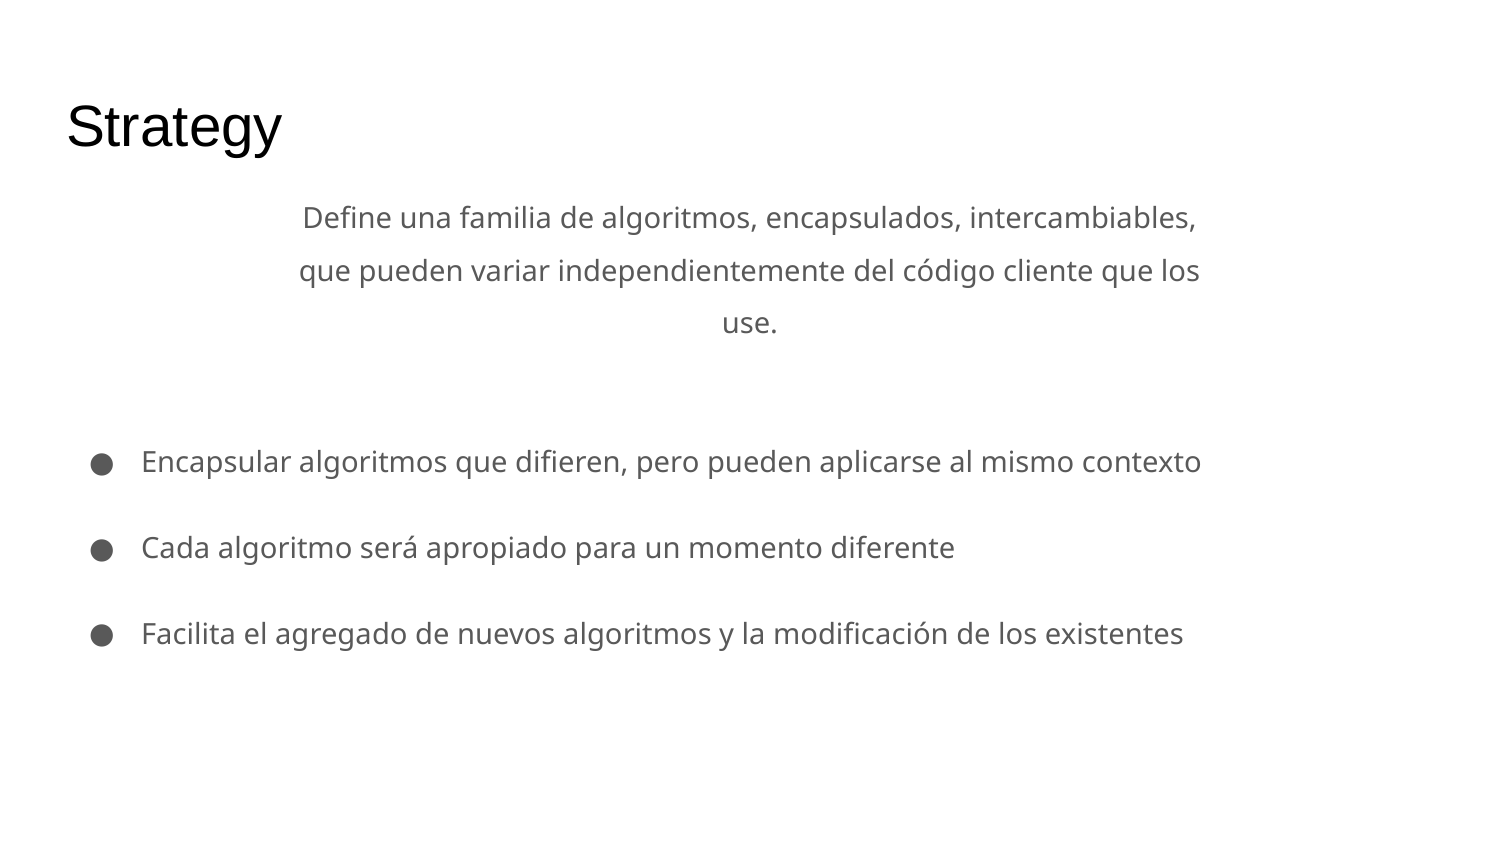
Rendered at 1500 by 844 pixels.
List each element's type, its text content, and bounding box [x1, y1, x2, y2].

list Encapsular algoritmos que difieren, pero pueden aplicarse al mismo contexto Cada algoritmo será apropiado para un momento diferente Facilita el agregado de nuevos algoritmos y la modificación de los existentes [51, 408, 1449, 669]
title Strategy [51, 72, 1449, 167]
text_box Define una familia de algoritmos, encapsulados, intercambiables, que pueden variar independientemente del código cliente que los use. [265, 179, 1235, 342]
